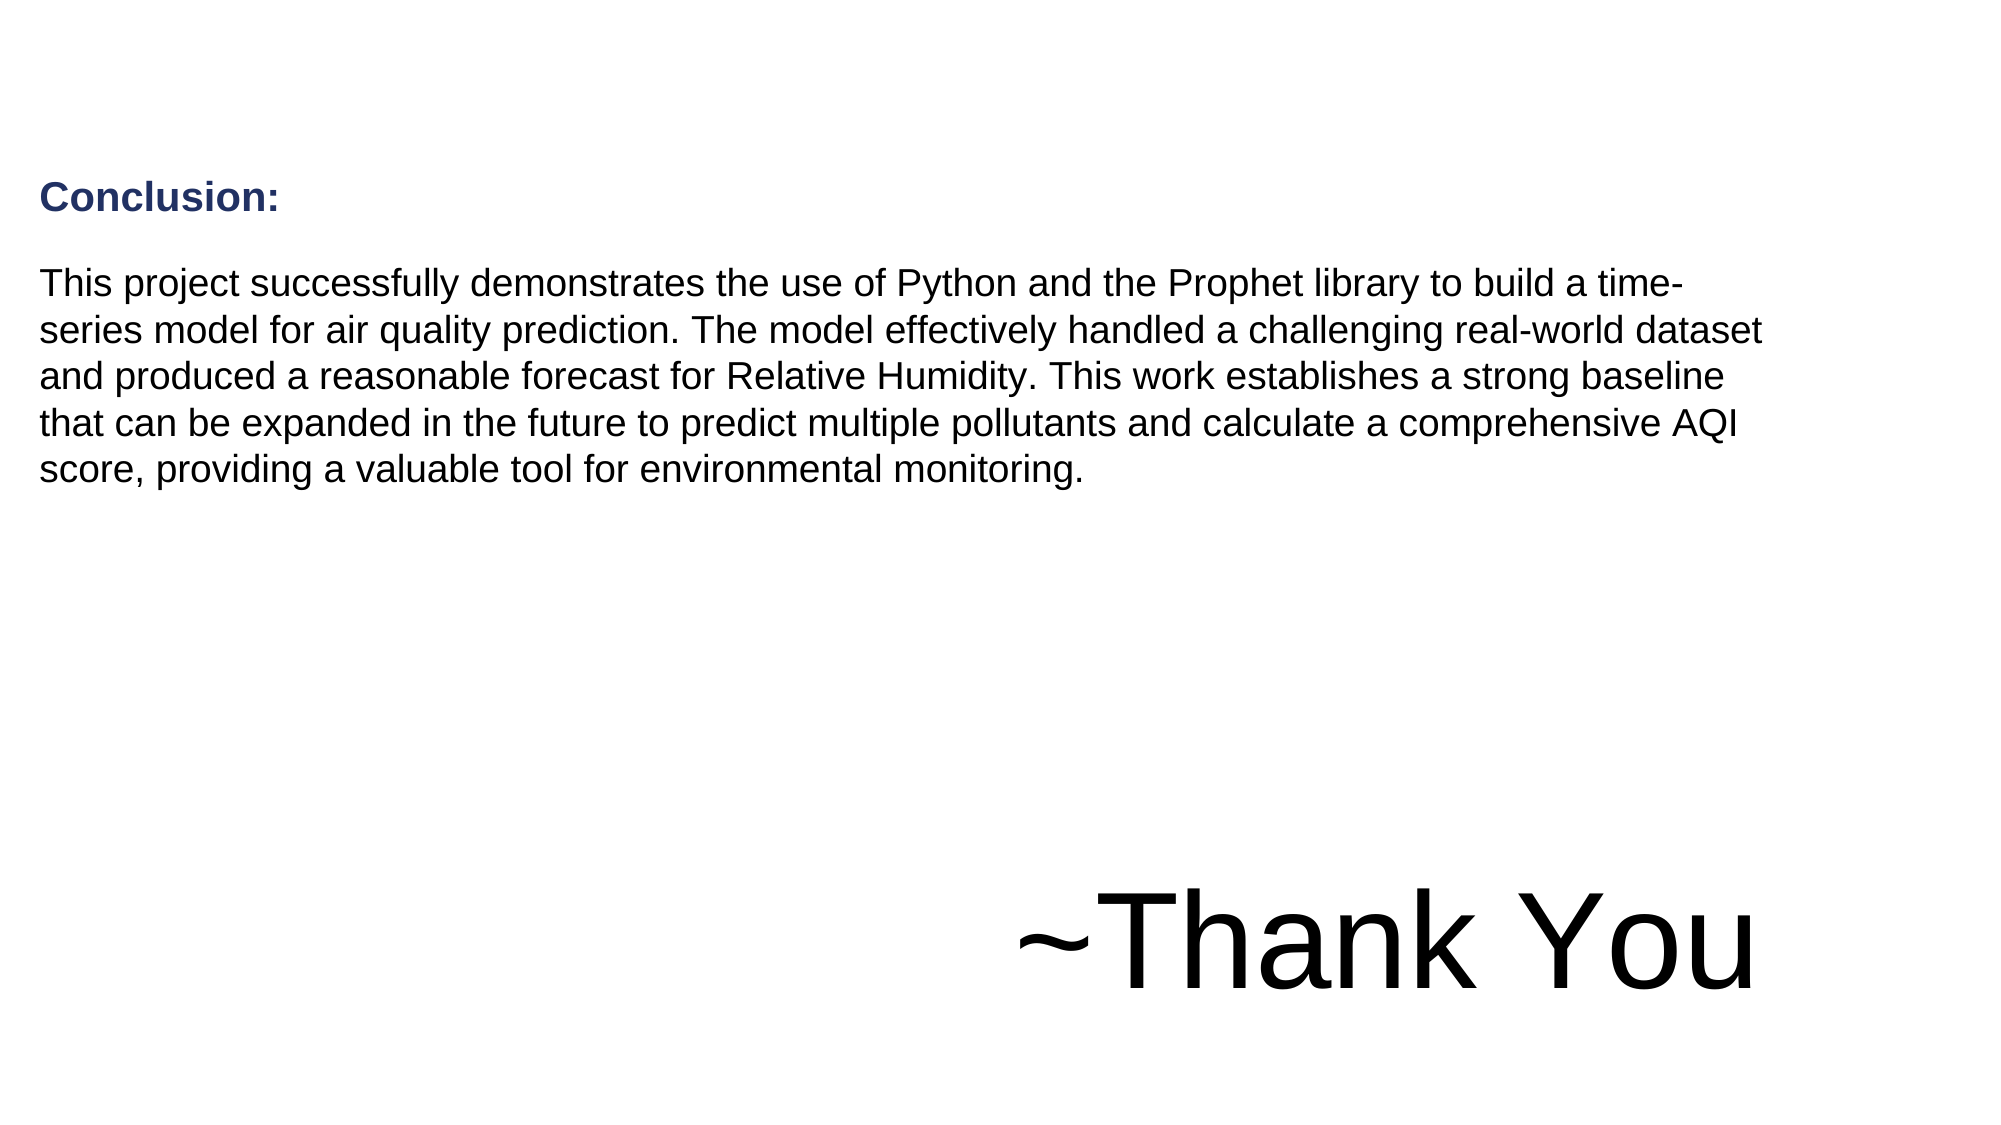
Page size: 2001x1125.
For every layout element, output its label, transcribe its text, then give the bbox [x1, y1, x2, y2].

text_box ~Thank You [999, 843, 2000, 1026]
text_box Conclusion: [24, 162, 1026, 228]
text_box This project successfully demonstrates the use of Python and the Prophet library to build a time-series model for air quality prediction. The model effectively handled a challenging real-world dataset and produced a reasonable forecast for Relative Humidity. This work establishes a strong baseline that can be expanded in the future to predict multiple pollutants and calculate a comprehensive AQI score, providing a valuable tool for environmental monitoring. [24, 250, 1796, 502]
